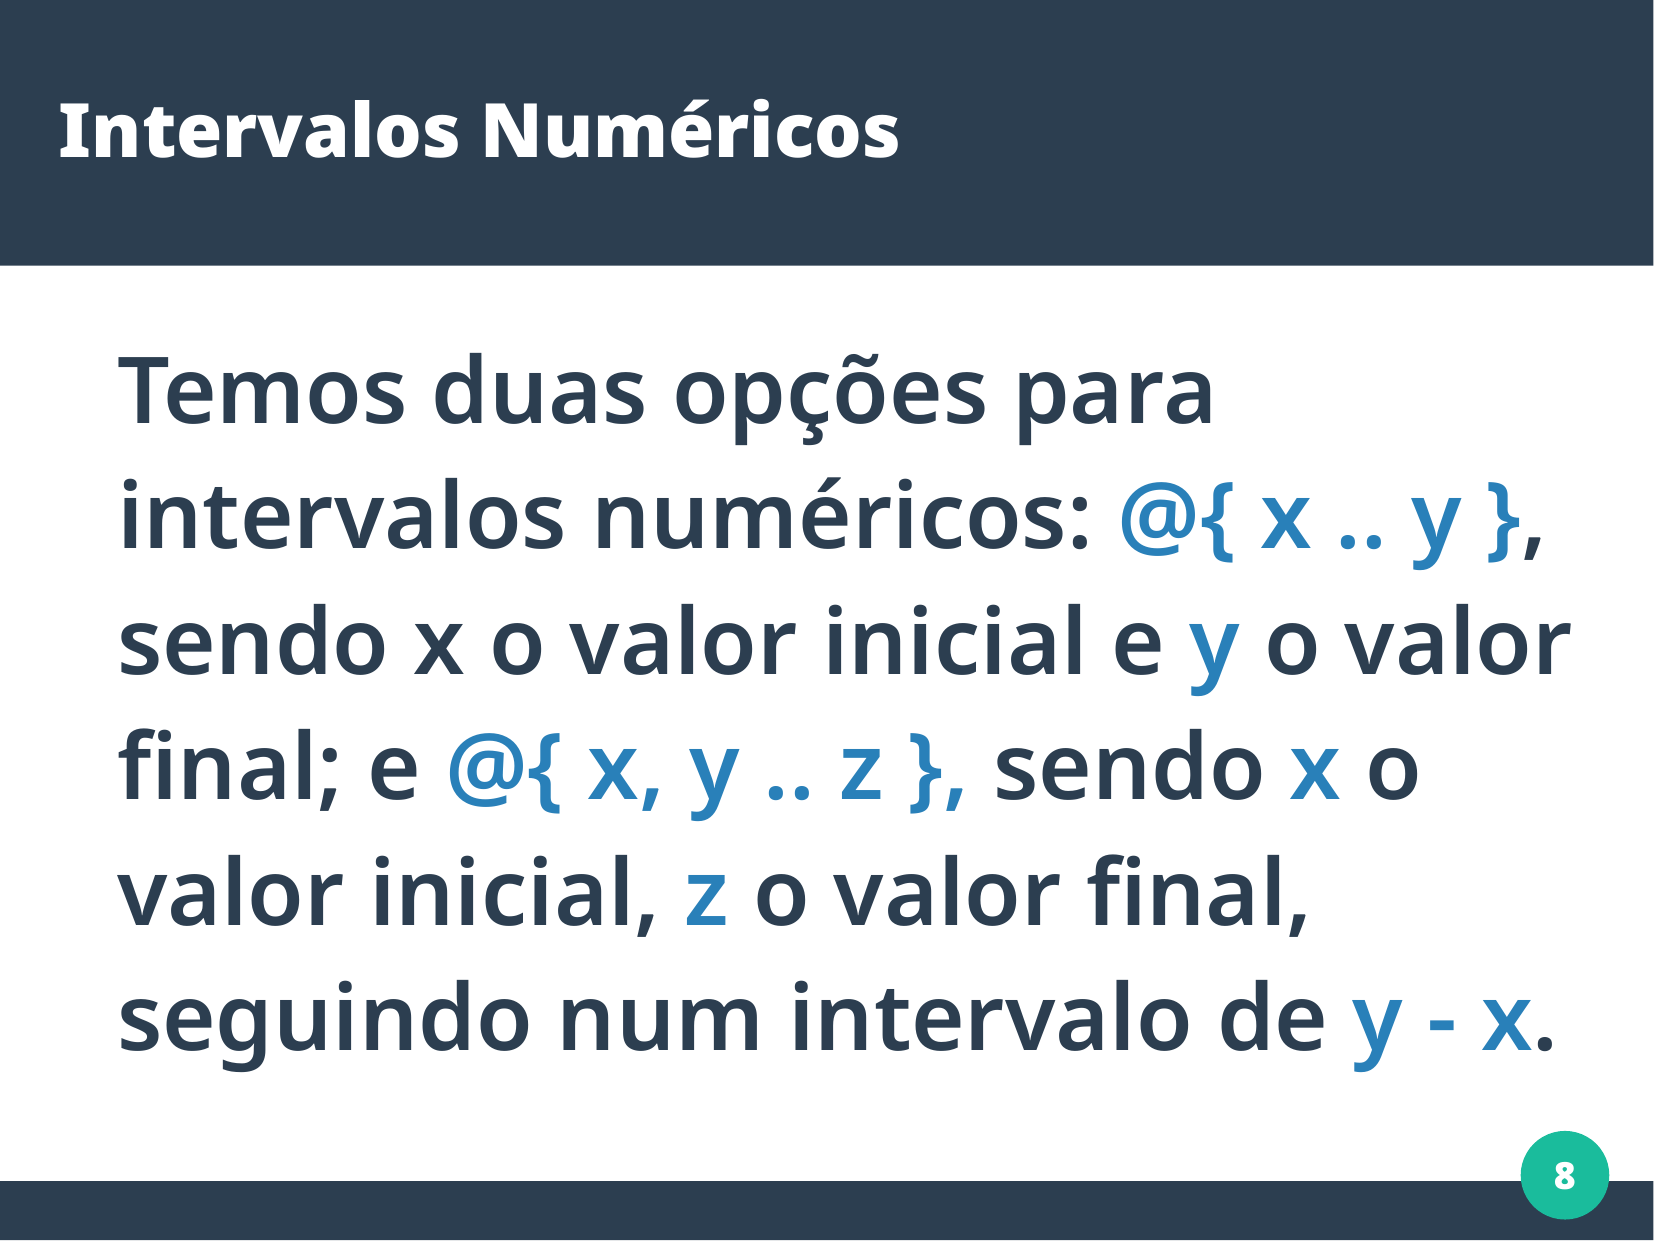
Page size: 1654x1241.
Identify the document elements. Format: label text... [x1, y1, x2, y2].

title Intervalos Numéricos [59, 49, 1595, 207]
list Temos duas opções para intervalos numéricos: @{ x .. y }, sendo x o valor inicial e y o valor final; e @{ x, y .. z }, sendo x o valor inicial, z o valor final, seguindo num intervalo de y - x. [59, 324, 1595, 1152]
